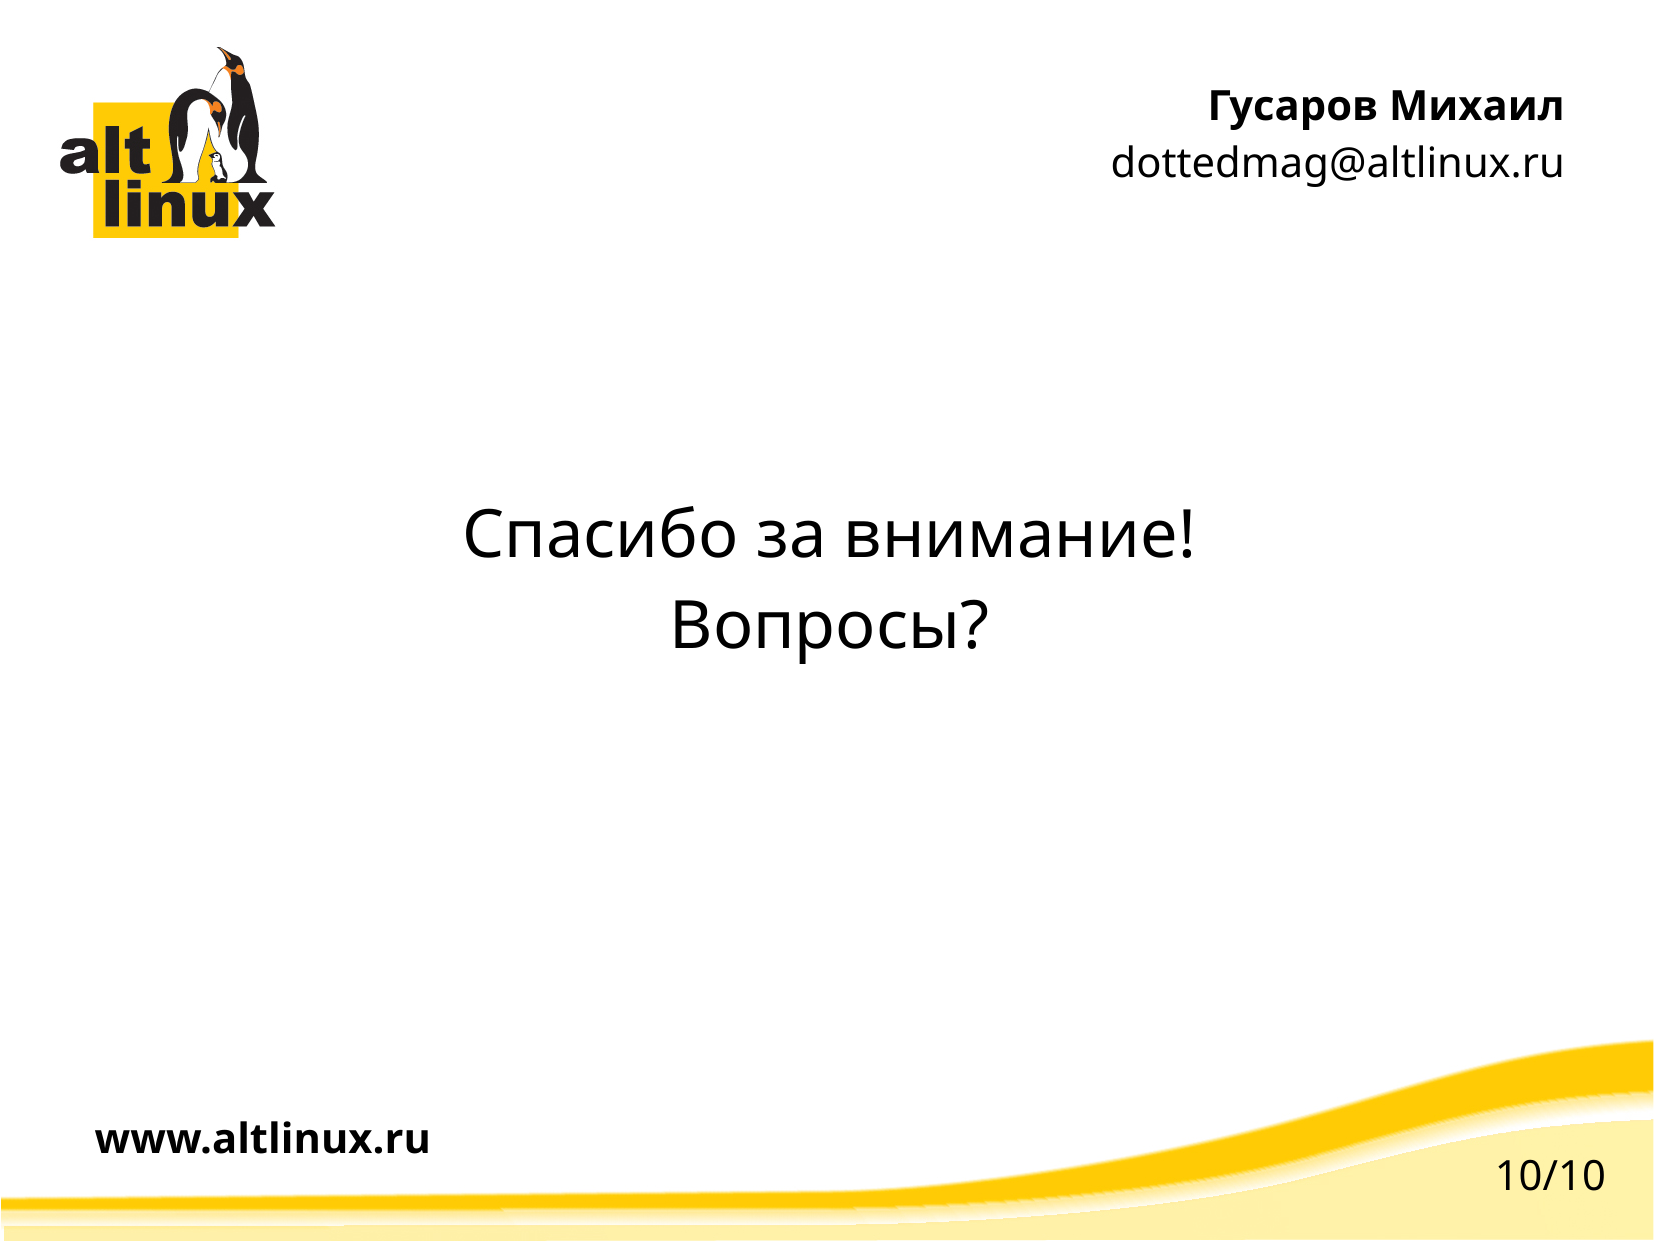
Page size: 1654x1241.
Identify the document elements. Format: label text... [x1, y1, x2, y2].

picture [1, 1, 1654, 1241]
text_box Гусаров Михаил dottedmag@altlinux.ru [620, 59, 1565, 207]
text_box www.altlinux.ru [59, 1092, 975, 1182]
text_box Спасибо за внимание! Вопросы? [324, 459, 1300, 696]
text_box 10/10 [1476, 1149, 1607, 1198]
